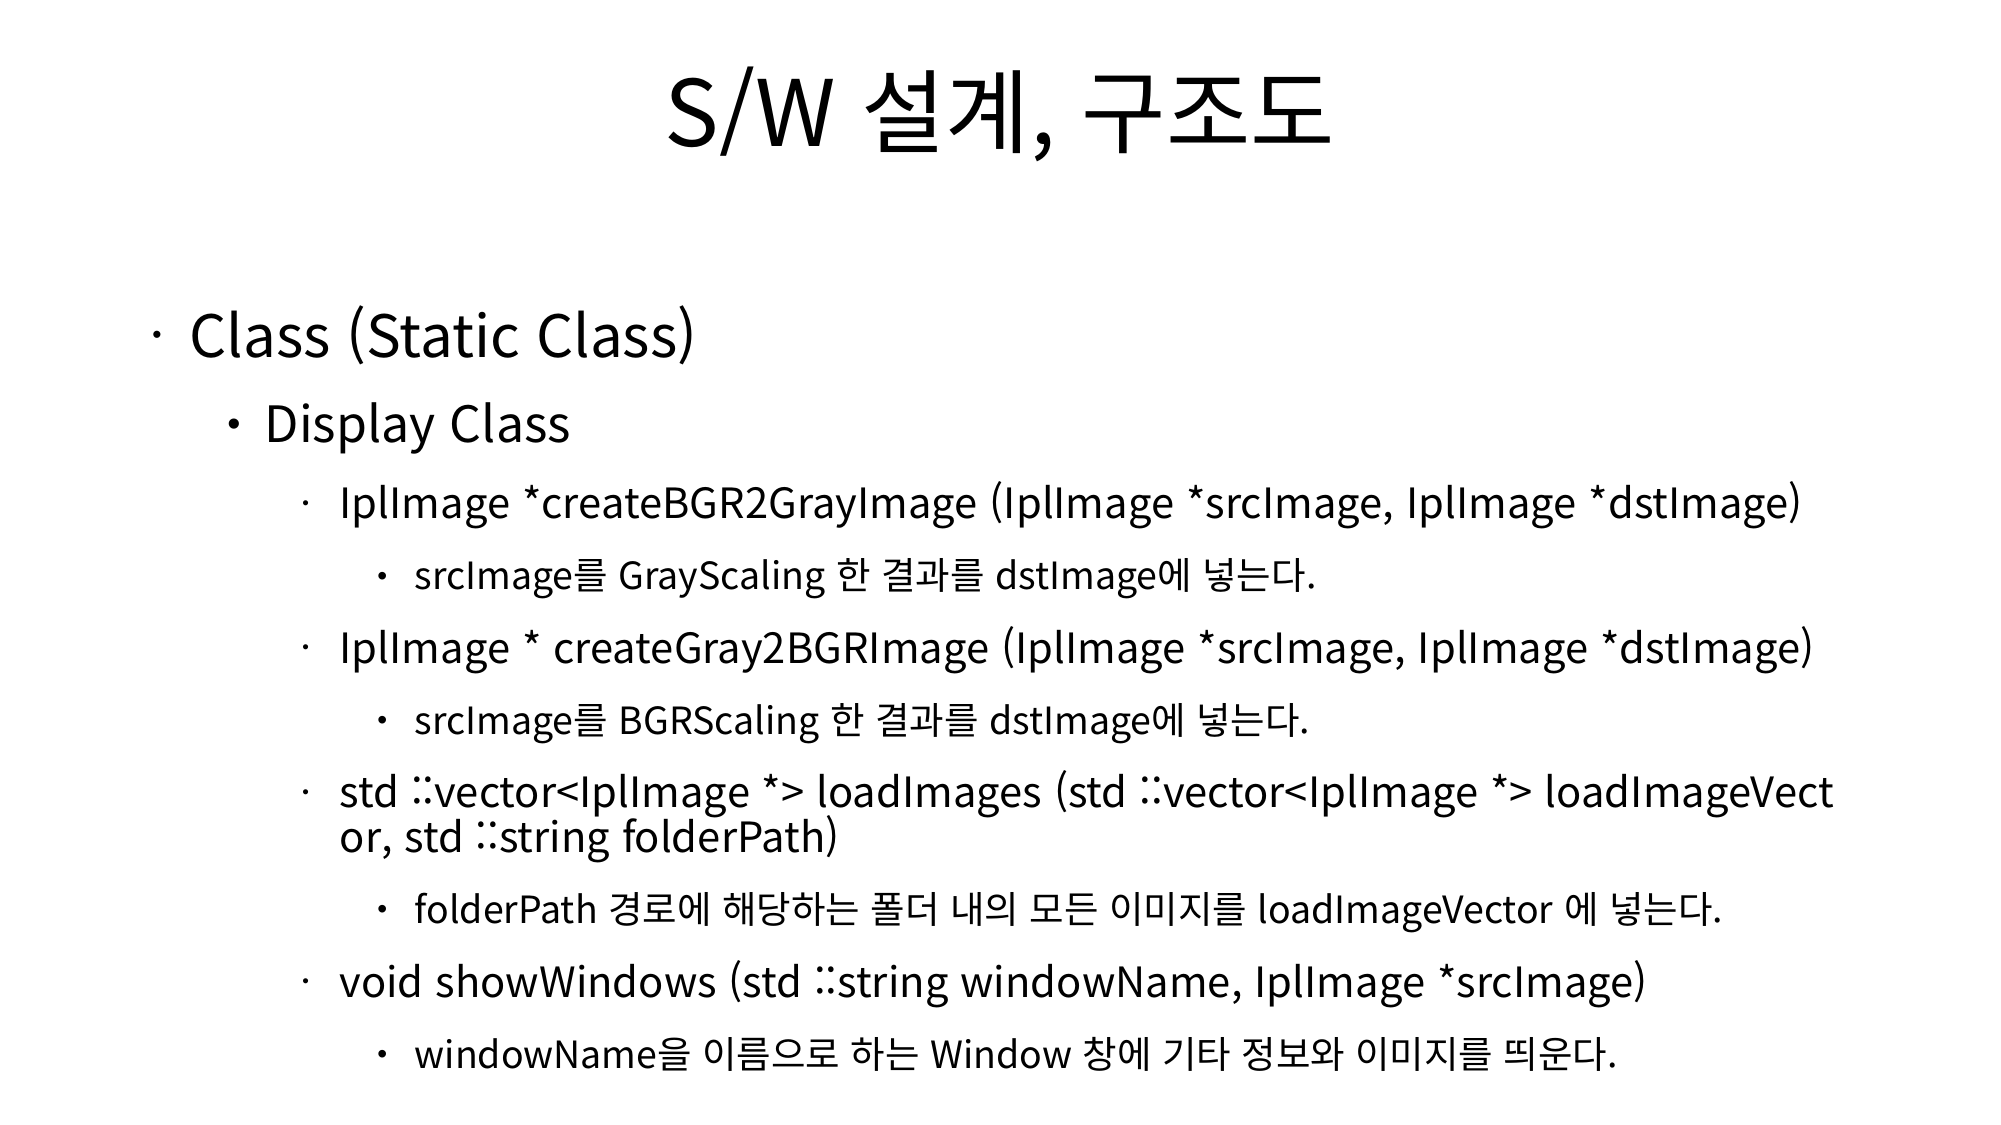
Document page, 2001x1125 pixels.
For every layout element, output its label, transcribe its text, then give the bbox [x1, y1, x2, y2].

title S/W 설계, 구조도 [137, 59, 1863, 278]
list Class (Static Class) Display Class IplImage *createBGR2GrayImage (IplImage *srcImage, IplImage *dstImage) srcImage를 GrayScaling 한 결과를 dstImage에 넣는다. IplImage * createGray2BGRImage (IplImage *srcImage, IplImage *dstImage) srcImage를 BGRScaling 한 결과를 dstImage에 넣는다. std ::vector<IplImage *> loadImages (std ::vector<IplImage *> loadImageVector, std ::string folderPath) folderPath 경로에 해당하는 폴더 내의 모든 이미지를 loadImageVector 에 넣는다. void showWindows (std ::string windowName, IplImage *srcImage) windowName을 이름으로 하는 Window 창에 기타 정보와 이미지를 띄운다. [137, 299, 1863, 1014]
